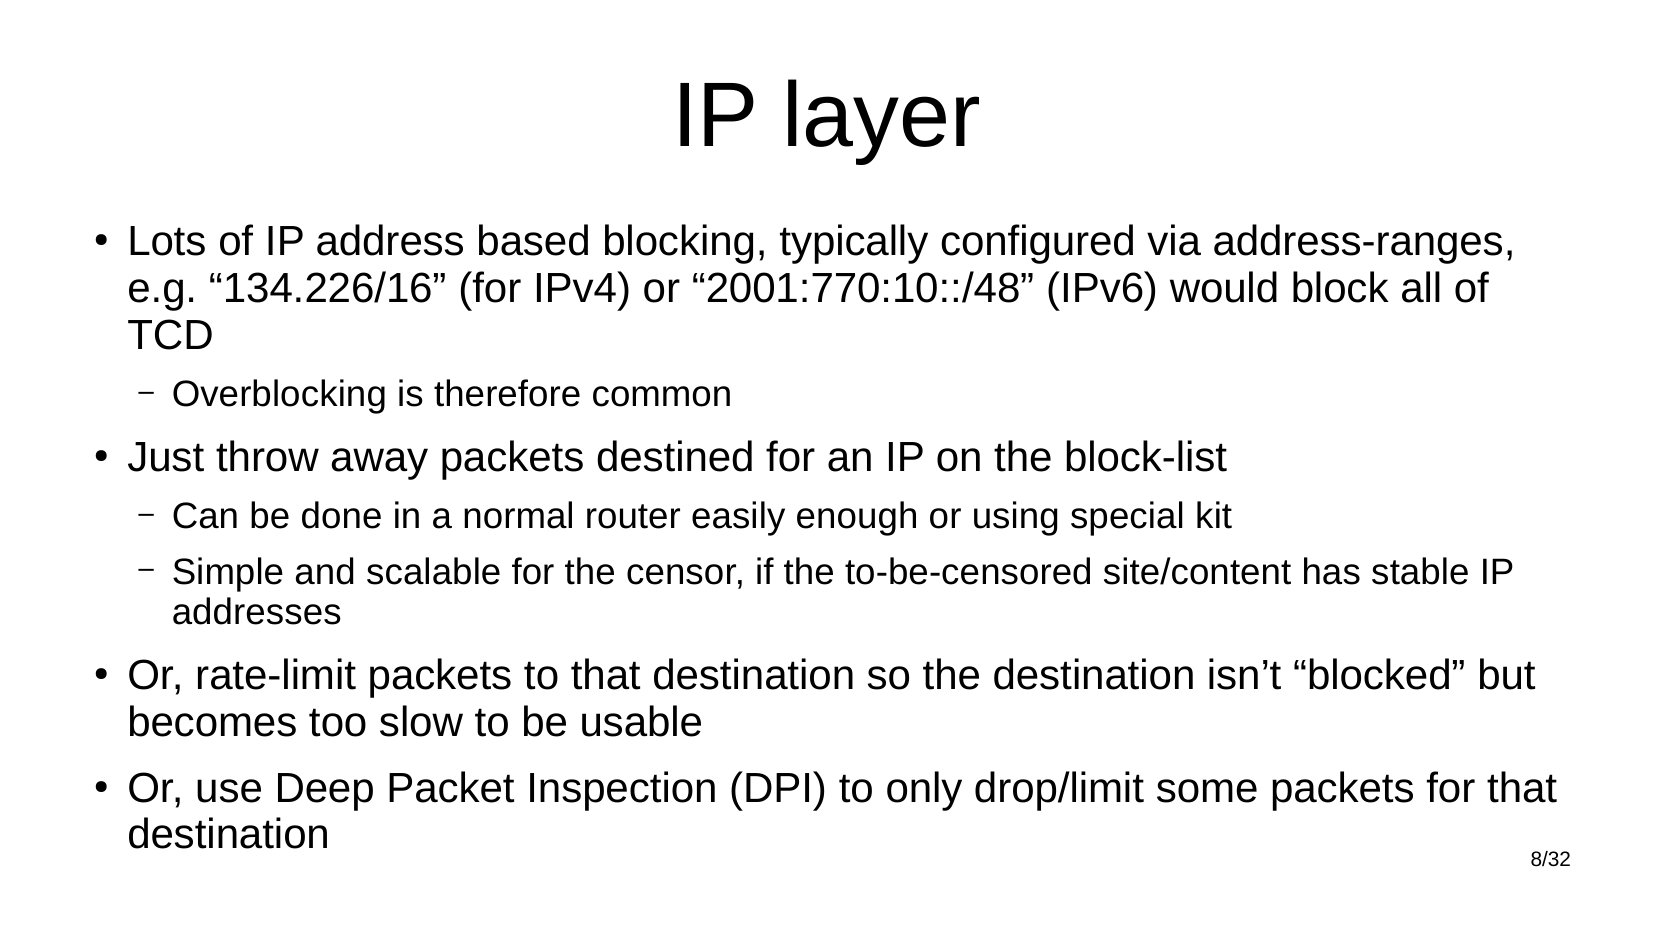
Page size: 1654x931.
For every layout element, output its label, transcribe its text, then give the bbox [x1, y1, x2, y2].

title IP layer [82, 37, 1571, 193]
list Lots of IP address based blocking, typically configured via address-ranges, e.g. “134.226/16” (for IPv4) or “2001:770:10::/48” (IPv6) would block all of TCD Overblocking is therefore common Just throw away packets destined for an IP on the block-list Can be done in a normal router easily enough or using special kit Simple and scalable for the censor, if the to-be-censored site/content has stable IP addresses Or, rate-limit packets to that destination so the destination isn’t “blocked” but becomes too slow to be usable Or, use Deep Packet Inspection (DPI) to only drop/limit some packets for that destination [82, 217, 1571, 863]
